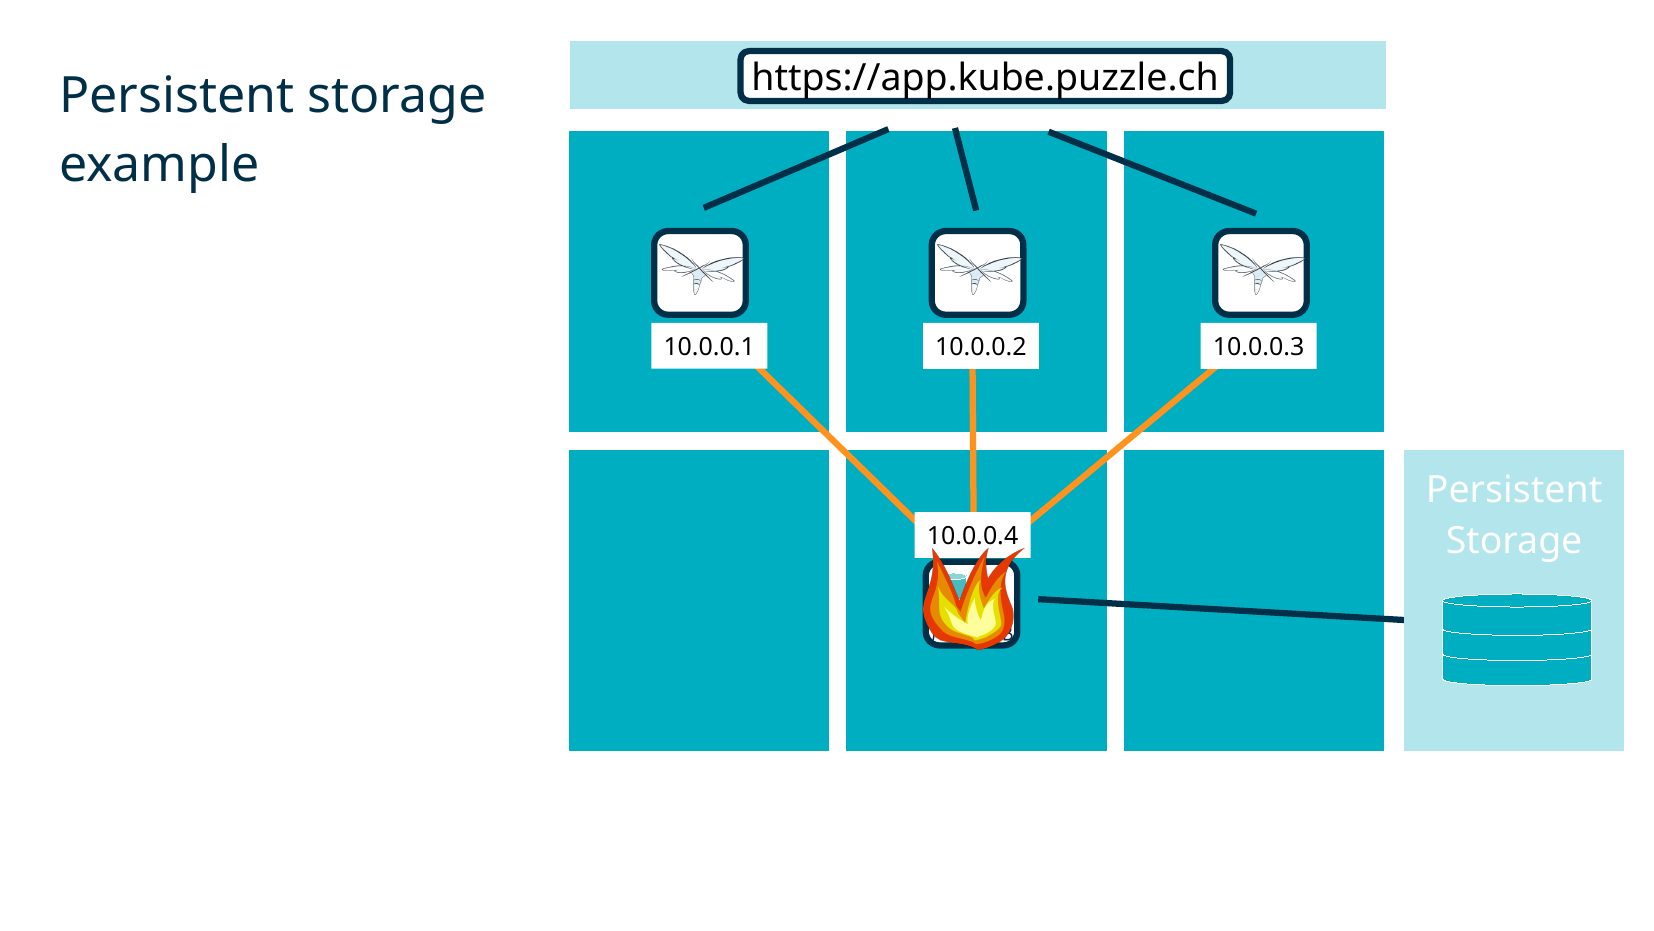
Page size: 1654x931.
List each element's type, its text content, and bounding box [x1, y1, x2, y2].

text_box [570, 41, 1386, 109]
text_box [846, 131, 1107, 432]
picture [937, 244, 1020, 295]
text_box 10.0.0.4 [914, 512, 1031, 548]
text_box https://app.kube.puzzle.ch [740, 51, 1231, 101]
text_box [1124, 608, 1384, 751]
text_box [1124, 131, 1384, 432]
text_box [569, 450, 829, 751]
text_box 10.0.0.3 [1200, 323, 1317, 369]
text_box [569, 131, 829, 432]
text_box [1031, 463, 1107, 599]
text_box 10.0.0.2 [923, 323, 1039, 369]
text_box 10.0.0.1 [651, 323, 768, 369]
text_box [1442, 593, 1592, 686]
text_box [977, 450, 1107, 515]
text_box [1124, 450, 1384, 615]
text_box [846, 459, 1107, 751]
title Persistent storage example [59, 59, 557, 219]
text_box [846, 131, 873, 143]
picture [1220, 244, 1303, 295]
picture [659, 244, 742, 295]
text_box [849, 450, 970, 514]
text_box [1058, 131, 1107, 151]
picture [906, 548, 1043, 651]
text_box Persistent Storage [1404, 450, 1624, 751]
